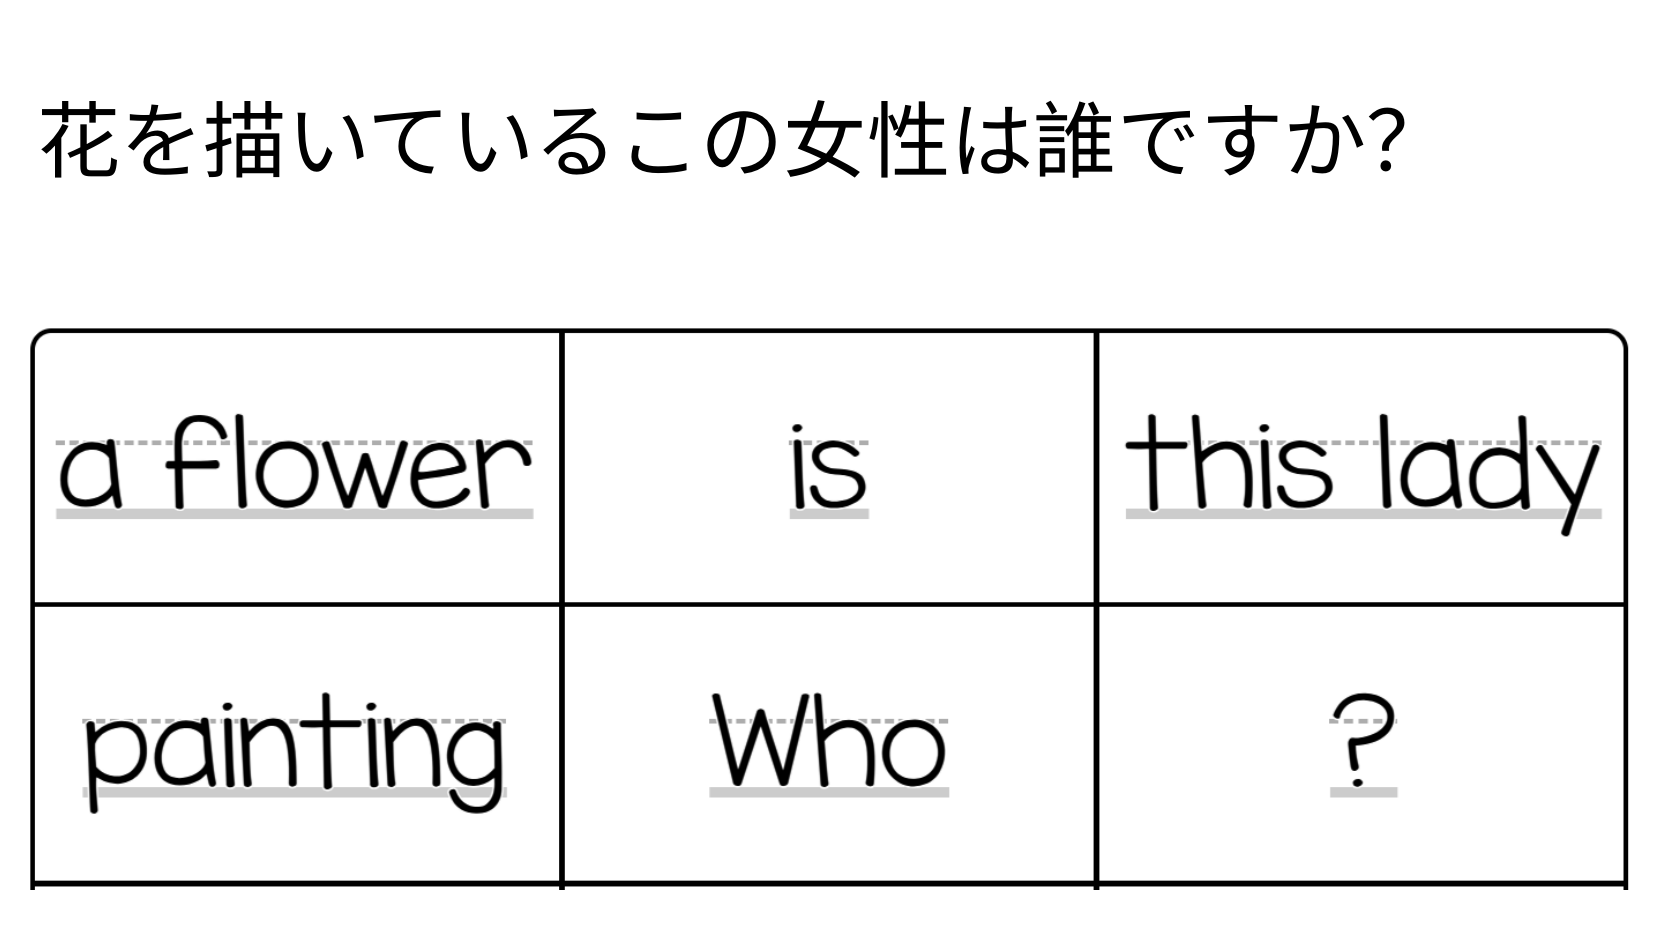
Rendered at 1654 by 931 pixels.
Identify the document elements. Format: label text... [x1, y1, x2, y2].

title 花を描いているこの女性は誰ですか？ [37, 37, 1613, 234]
picture [20, 325, 1634, 890]
